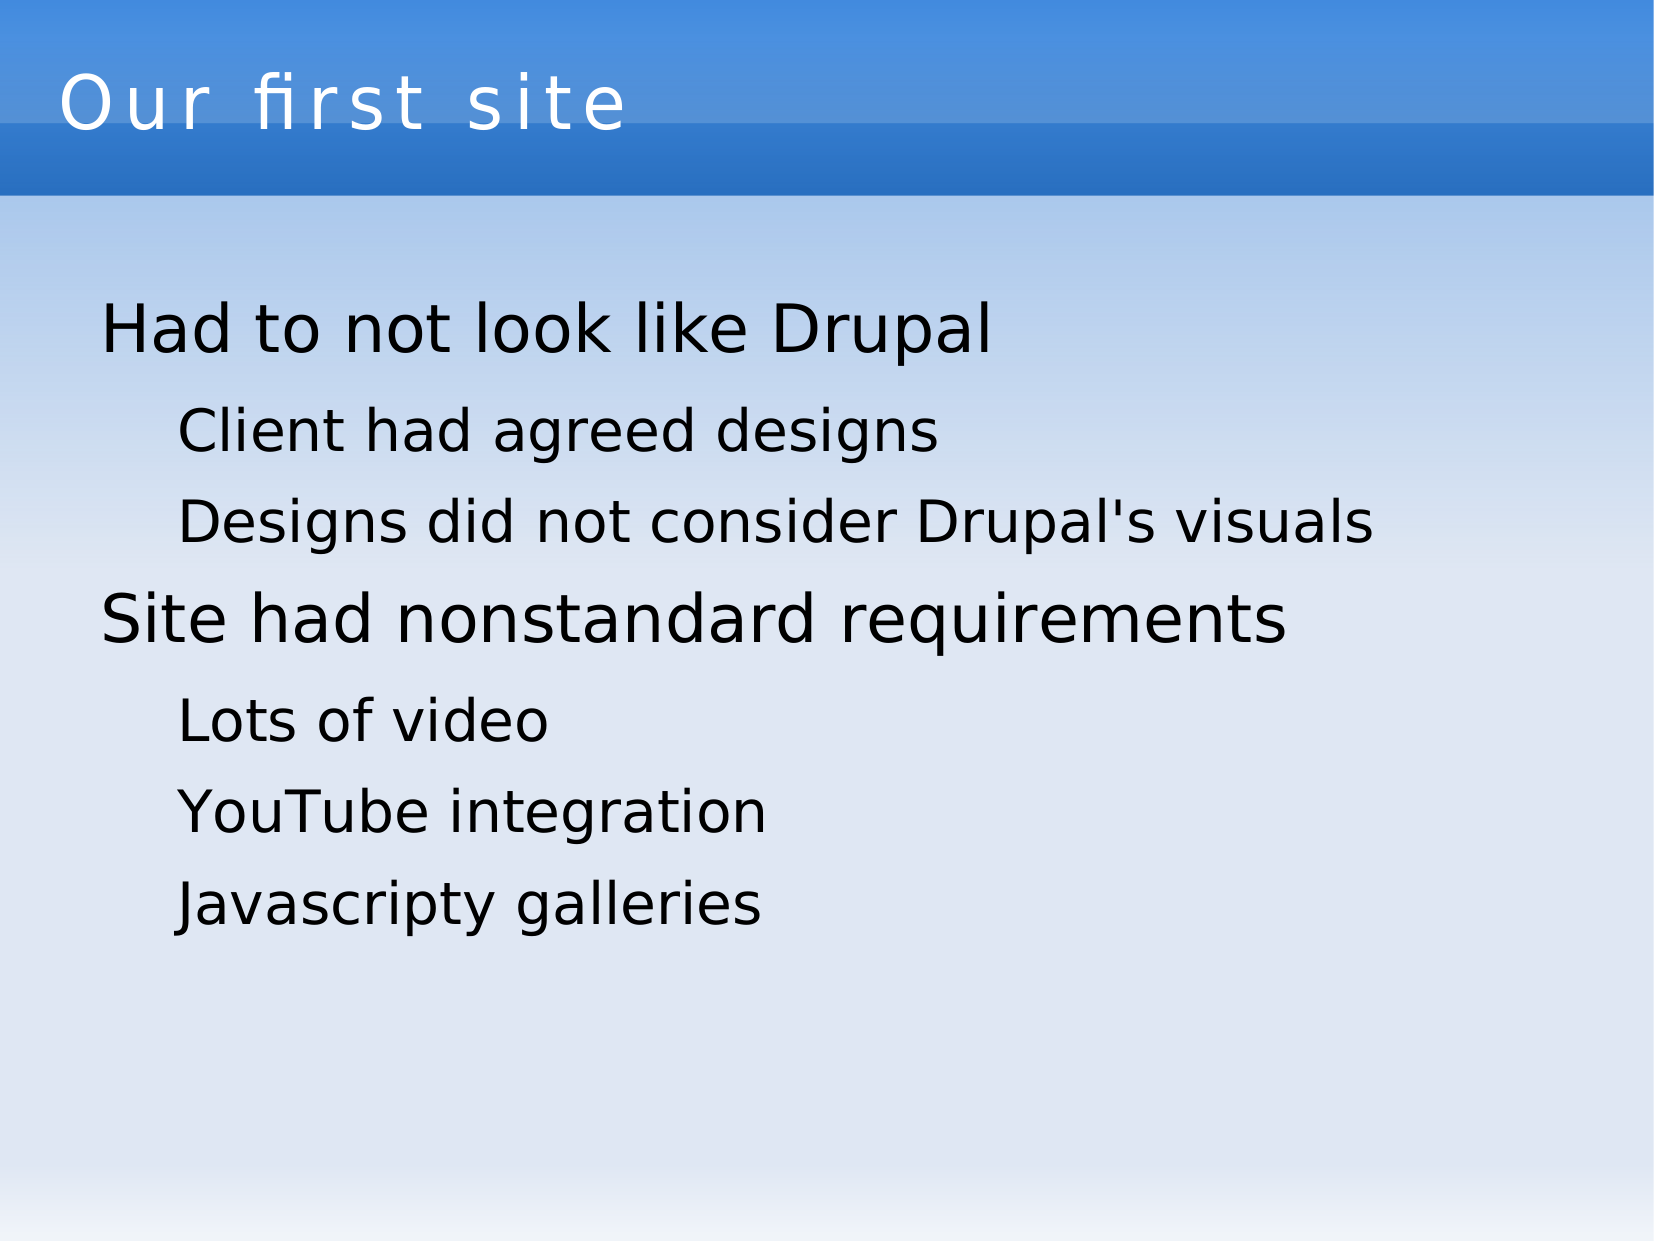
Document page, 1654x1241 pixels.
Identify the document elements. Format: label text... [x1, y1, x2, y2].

list Had to not look like Drupal Client had agreed designs Designs did not consider Drupal's visuals Site had nonstandard requirements Lots of video YouTube integration Javascripty galleries [82, 290, 1571, 1094]
picture [0, 0, 1654, 1241]
title Our first site [59, 29, 1270, 178]
